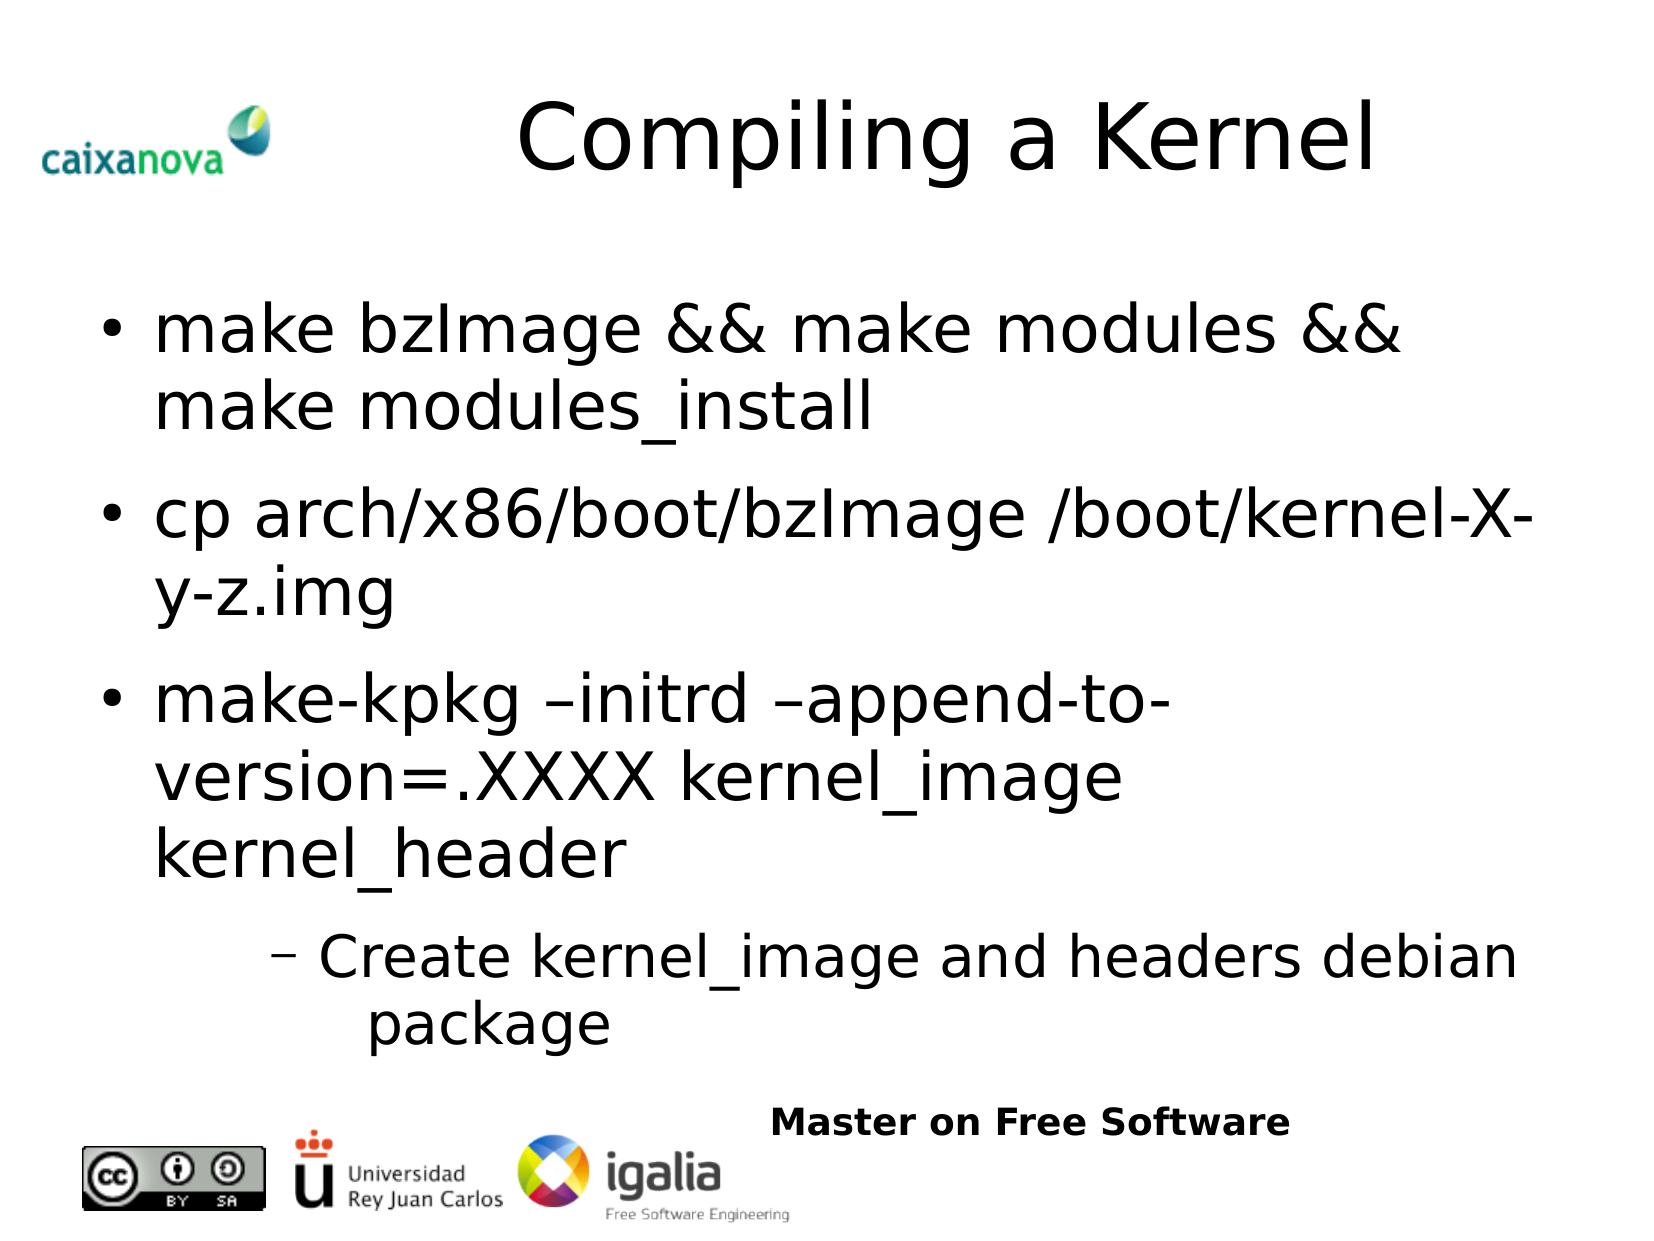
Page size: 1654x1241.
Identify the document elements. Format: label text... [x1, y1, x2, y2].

picture [295, 1121, 811, 1235]
picture [29, 73, 284, 207]
title Compiling a Kernel [295, 38, 1601, 237]
picture [82, 1146, 266, 1211]
list make bzImage && make modules && make modules_install cp arch/x86/boot/bzImage /boot/kernel-X-y-z.img make-kpkg –initrd –append-to-version=.XXXX kernel_image kernel_header Create kernel_image and headers debian package [82, 290, 1571, 1078]
